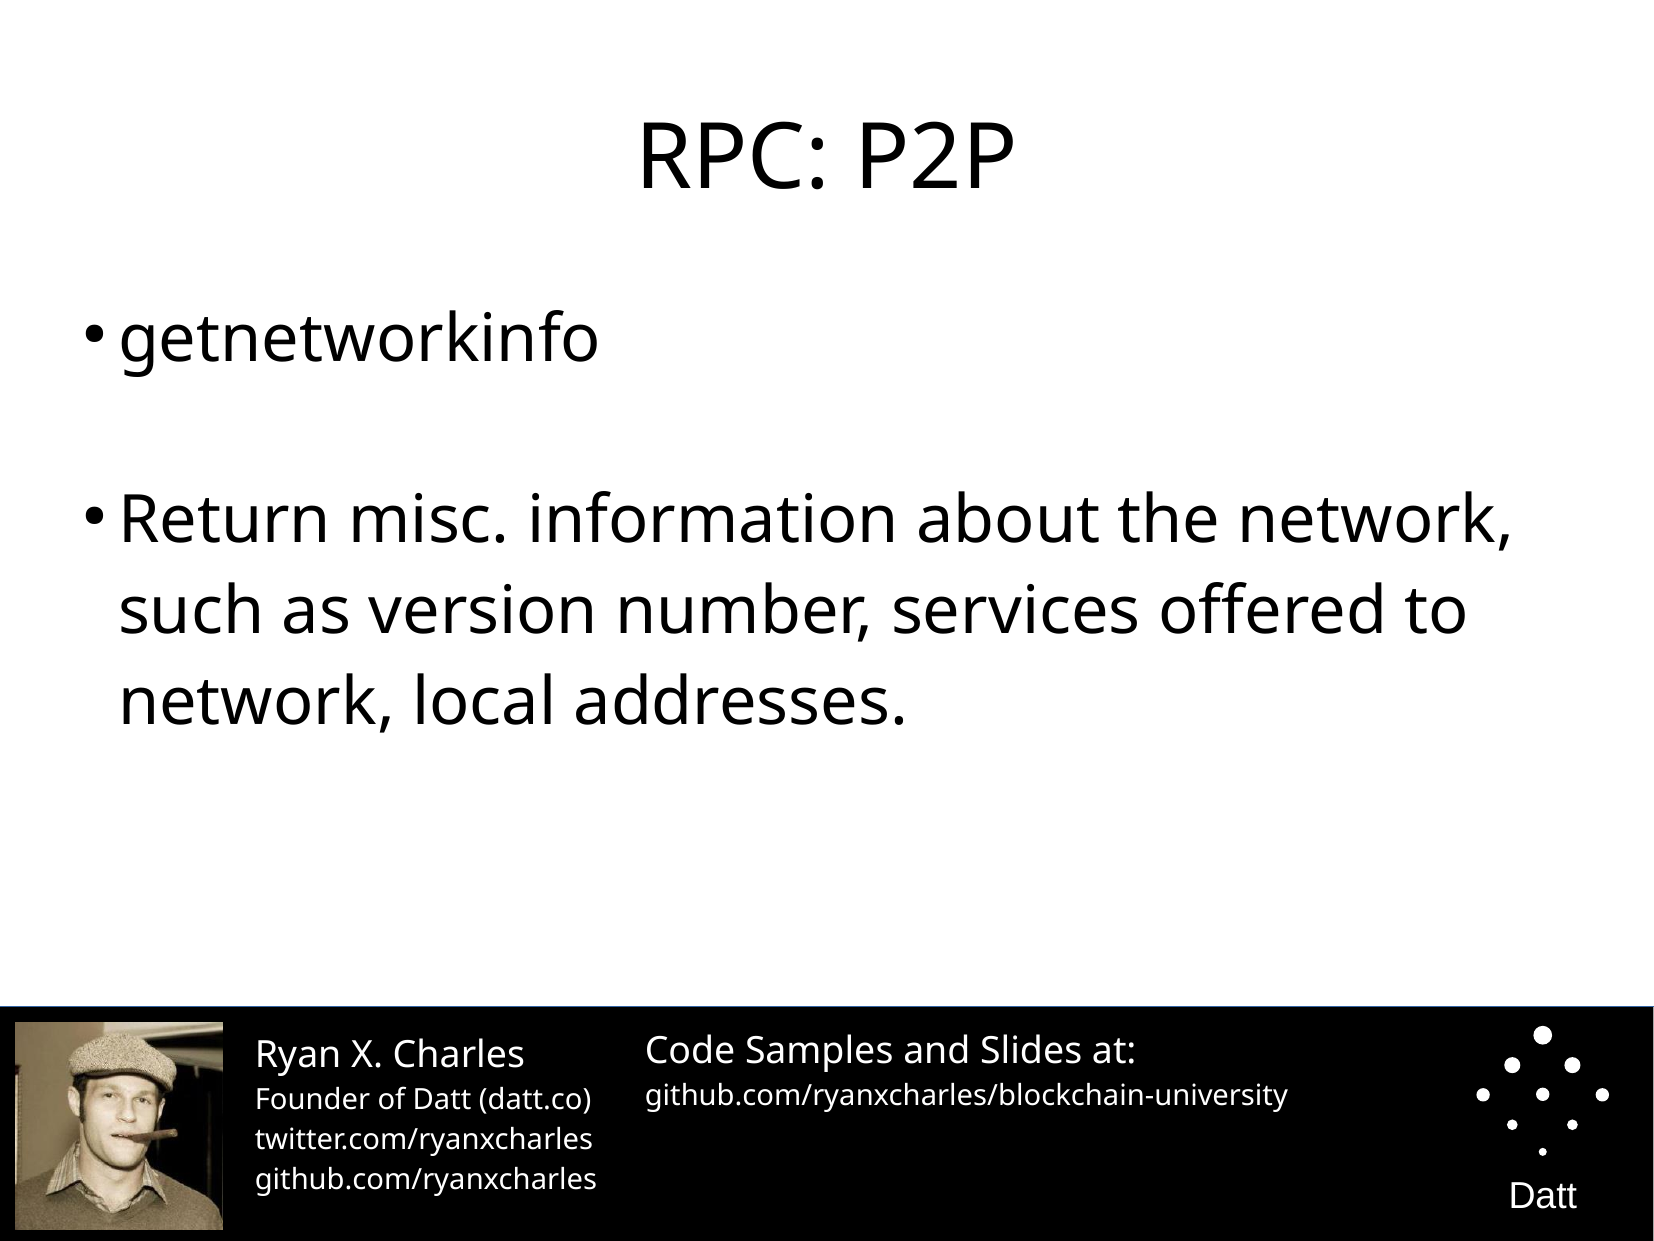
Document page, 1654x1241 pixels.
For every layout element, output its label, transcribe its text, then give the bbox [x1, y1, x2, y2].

text_box Code Samples and Slides at: github.com/ryanxcharles/blockchain-university [630, 1015, 1403, 1156]
title RPC: P2P [82, 49, 1571, 257]
text_box Datt [1452, 1167, 1633, 1241]
text_box Ryan X. Charles Founder of Datt (datt.co) twitter.com/ryanxcharles github.com/ryanxcharles [240, 1020, 976, 1241]
subtitle getnetworkinfo Return misc. information about the network, such as version number, services offered to network, local addresses. [82, 290, 1571, 1006]
text_box [0, 1006, 1654, 1241]
picture [15, 1022, 223, 1231]
picture [1475, 1023, 1611, 1159]
